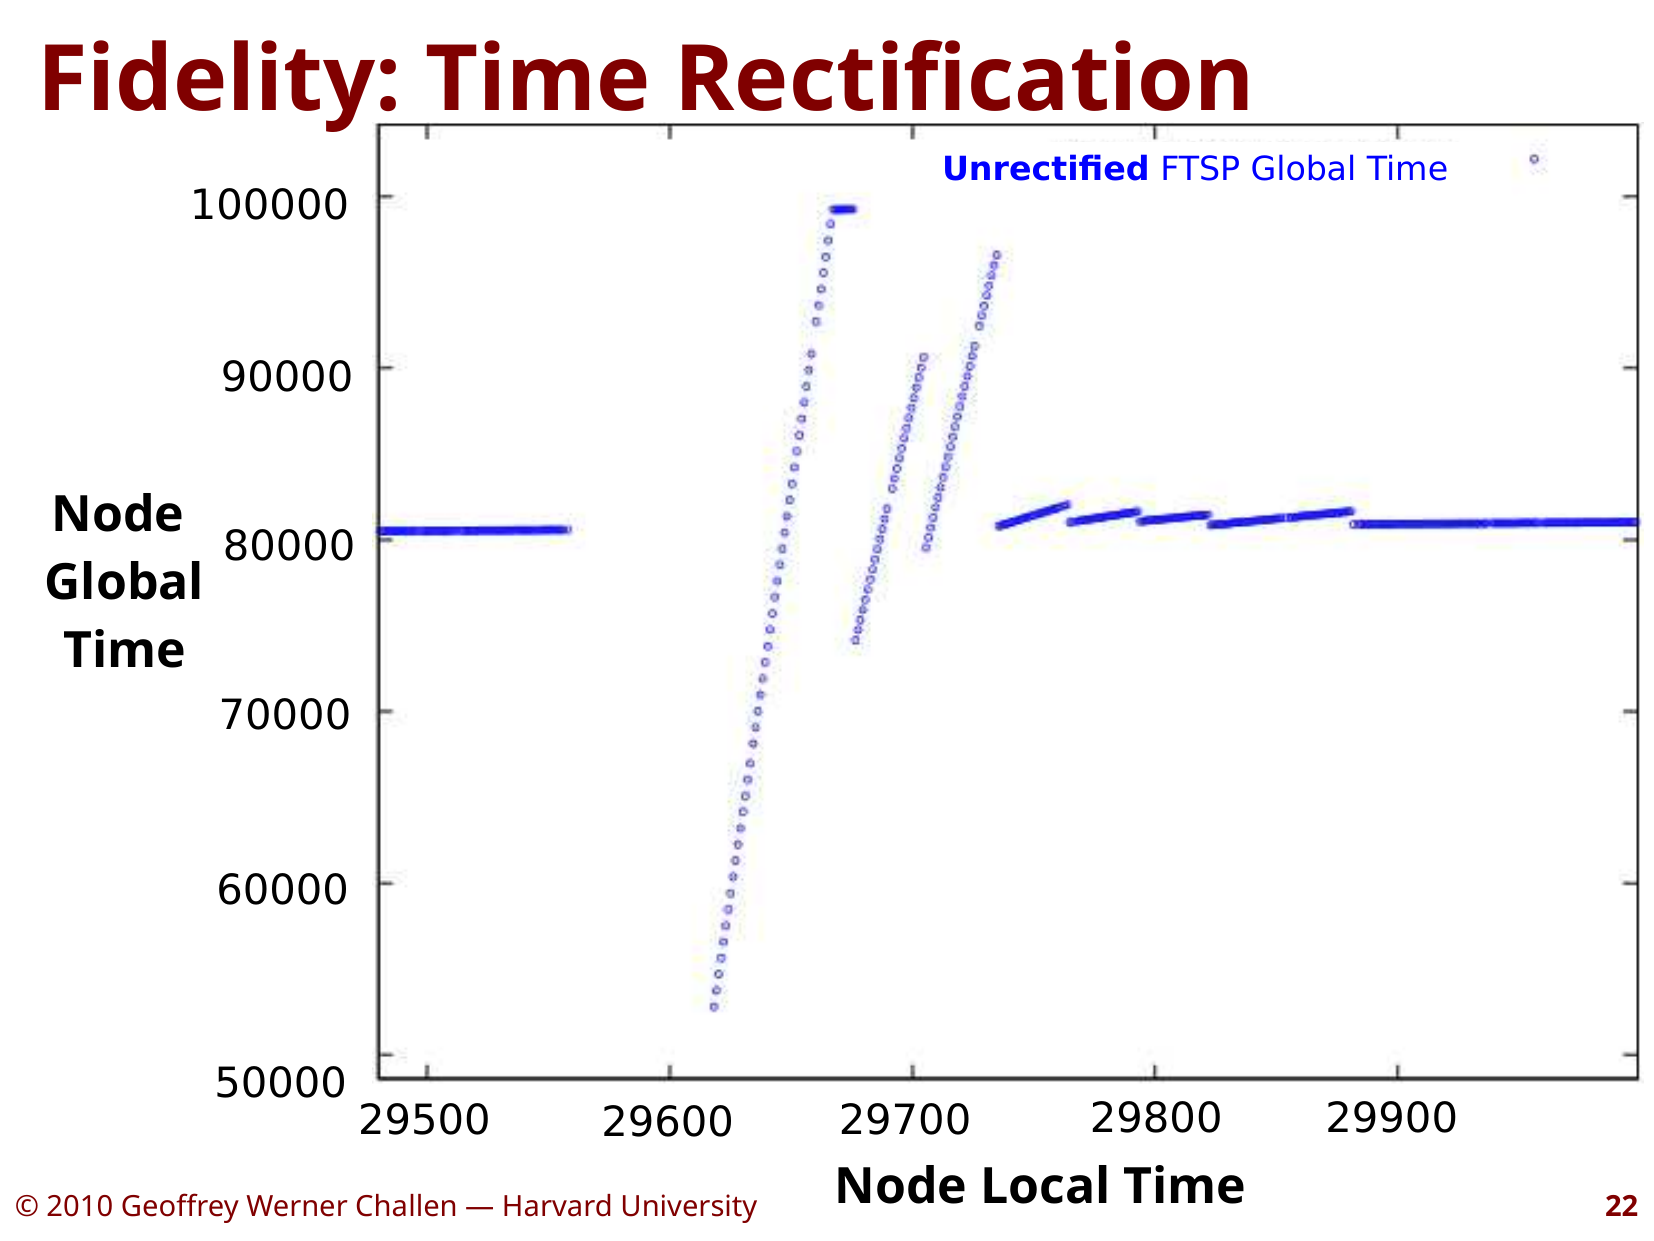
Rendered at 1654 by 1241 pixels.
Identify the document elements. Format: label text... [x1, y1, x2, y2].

text_box 100000 [168, 173, 364, 238]
text_box 70000 [170, 683, 366, 747]
text_box 29500 [337, 1088, 511, 1152]
text_box 90000 [172, 345, 368, 409]
text_box 29700 [818, 1088, 992, 1152]
title Fidelity: Time Rectification [0, 7, 1654, 143]
picture [372, 122, 1644, 1086]
text_box Node Global Time [25, 470, 224, 662]
text_box Unrectified FTSP Global Time [901, 141, 1464, 207]
text_box 80000 [174, 514, 371, 578]
text_box 29900 [1305, 1086, 1479, 1150]
text_box 29600 [581, 1090, 755, 1154]
text_box 60000 [168, 858, 364, 922]
text_box Node Local Time [783, 1142, 1298, 1217]
text_box 29800 [1069, 1086, 1243, 1150]
text_box 50000 [166, 1051, 362, 1115]
